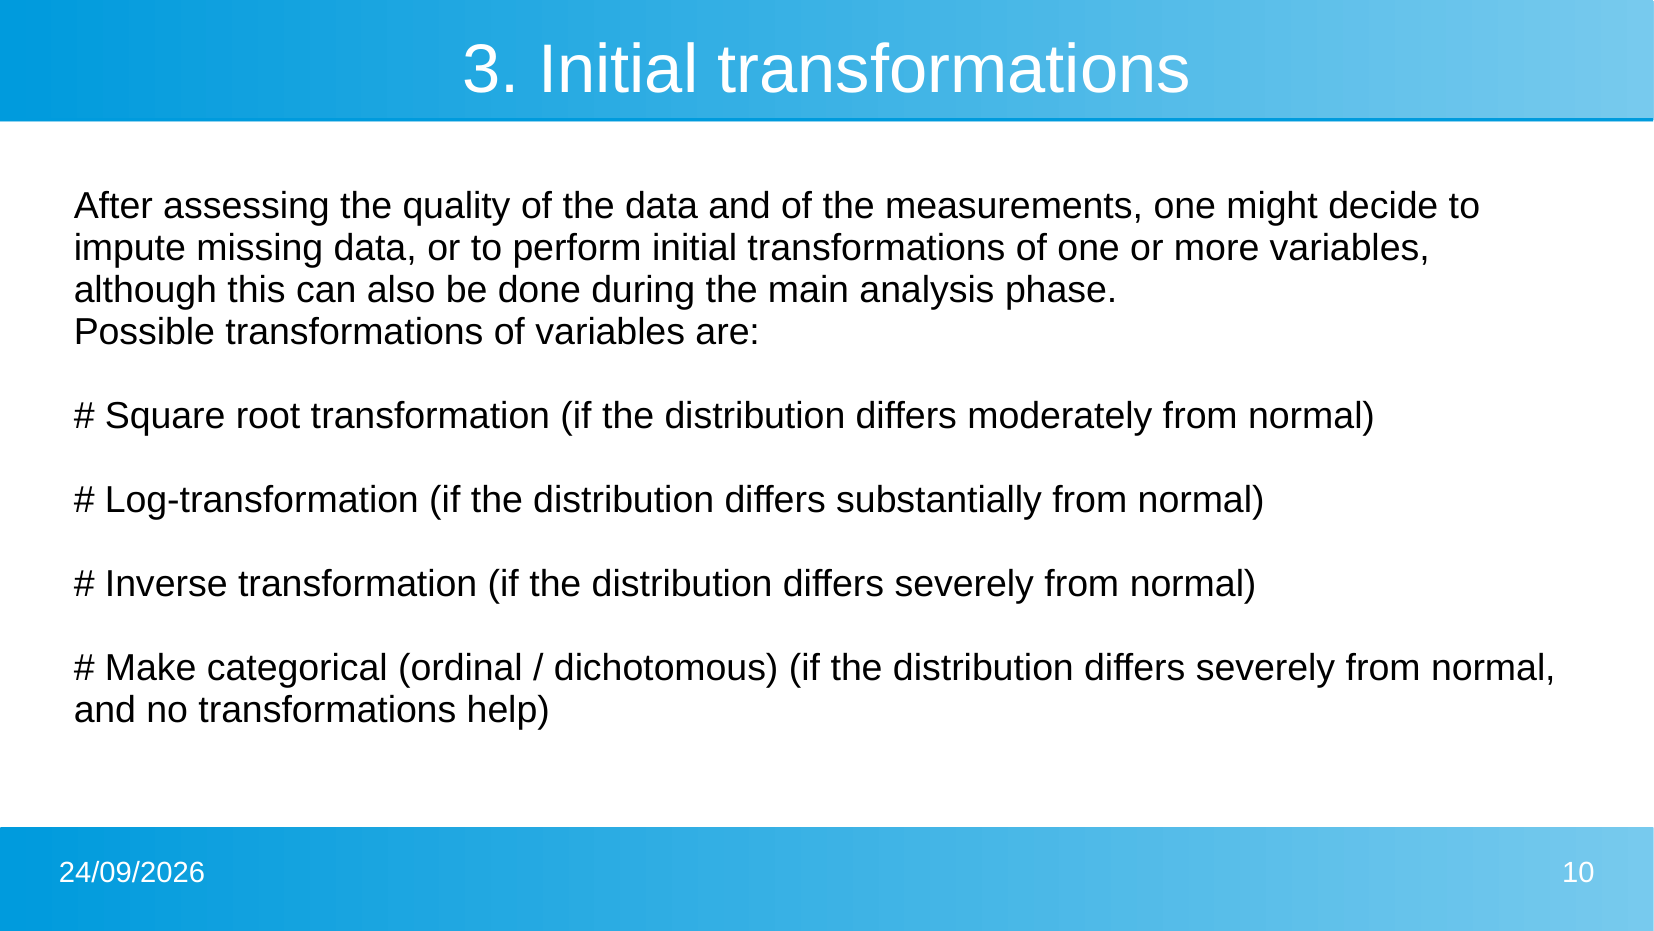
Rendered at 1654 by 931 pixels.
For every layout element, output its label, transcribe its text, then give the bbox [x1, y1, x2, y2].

title 3. Initial transformations [59, 29, 1595, 108]
text_box After assessing the quality of the data and of the measurements, one might decide to impute missing data, or to perform initial transformations of one or more variables, although this can also be done during the main analysis phase. Possible transformations of variables are: # Square root transformation (if the distribution differs moderately from normal) # Log-transformation (if the distribution differs substantially from normal) # Inverse transformation (if the distribution differs severely from normal) # Make categorical (ordinal / dichotomous) (if the distribution differs severely from normal, and no transformations help) [59, 177, 1595, 738]
